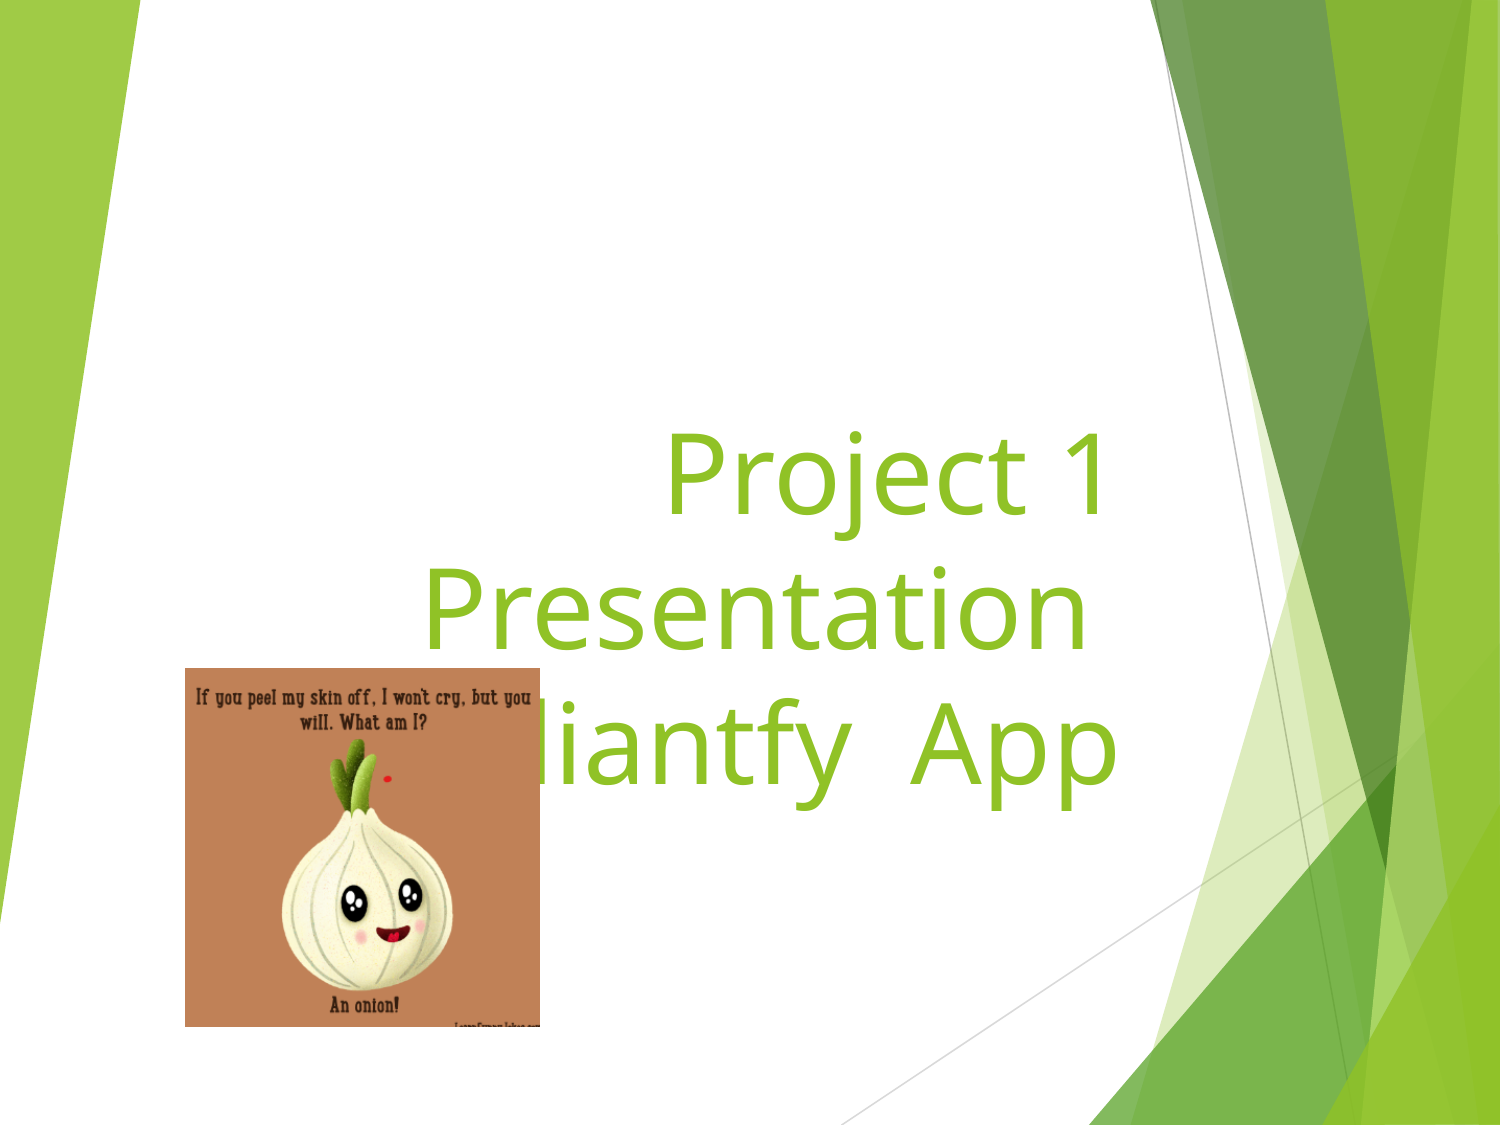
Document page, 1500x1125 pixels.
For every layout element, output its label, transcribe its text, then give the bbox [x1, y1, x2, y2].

picture [185, 668, 540, 1027]
subtitle Presented by Andrei Grigoras Ian Millichamp Abby Egbo 10/02/2023 [185, 664, 1152, 848]
title Project 1 Presentation Ingrediantfy App [185, 394, 1142, 664]
